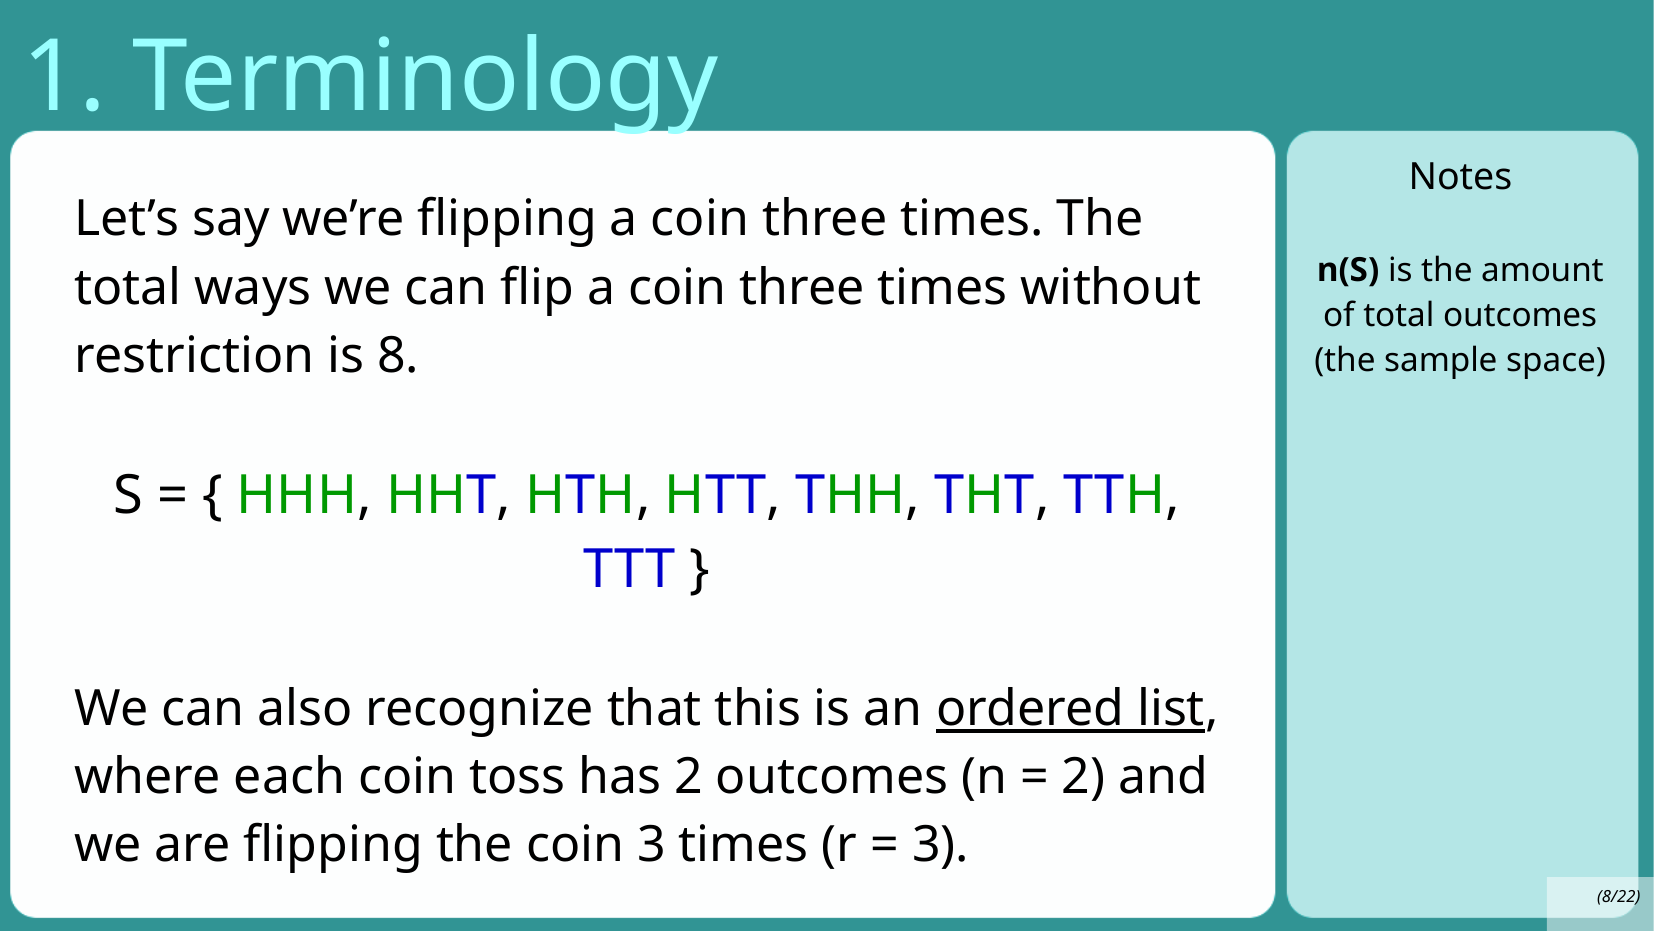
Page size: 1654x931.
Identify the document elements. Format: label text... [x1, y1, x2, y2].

text_box Notes n(S) is the amount of total outcomes (the sample space) [1290, 141, 1631, 661]
picture [0, 0, 1654, 931]
text_box (<number>/22) [1546, 877, 1654, 931]
title 1. Terminology [22, 13, 1511, 130]
text_box Let’s say we’re flipping a coin three times. The total ways we can flip a coin three times without restriction is 8. S = { HHH, HHT, HTH, HTT, THH, THT, TTH, TTT } We can also recognize that this is an ordered list, where each coin toss has 2 outcomes (n = 2) and we are flipping the coin 3 times (r = 3). n(S) = 23 = 8 [74, 182, 1244, 804]
